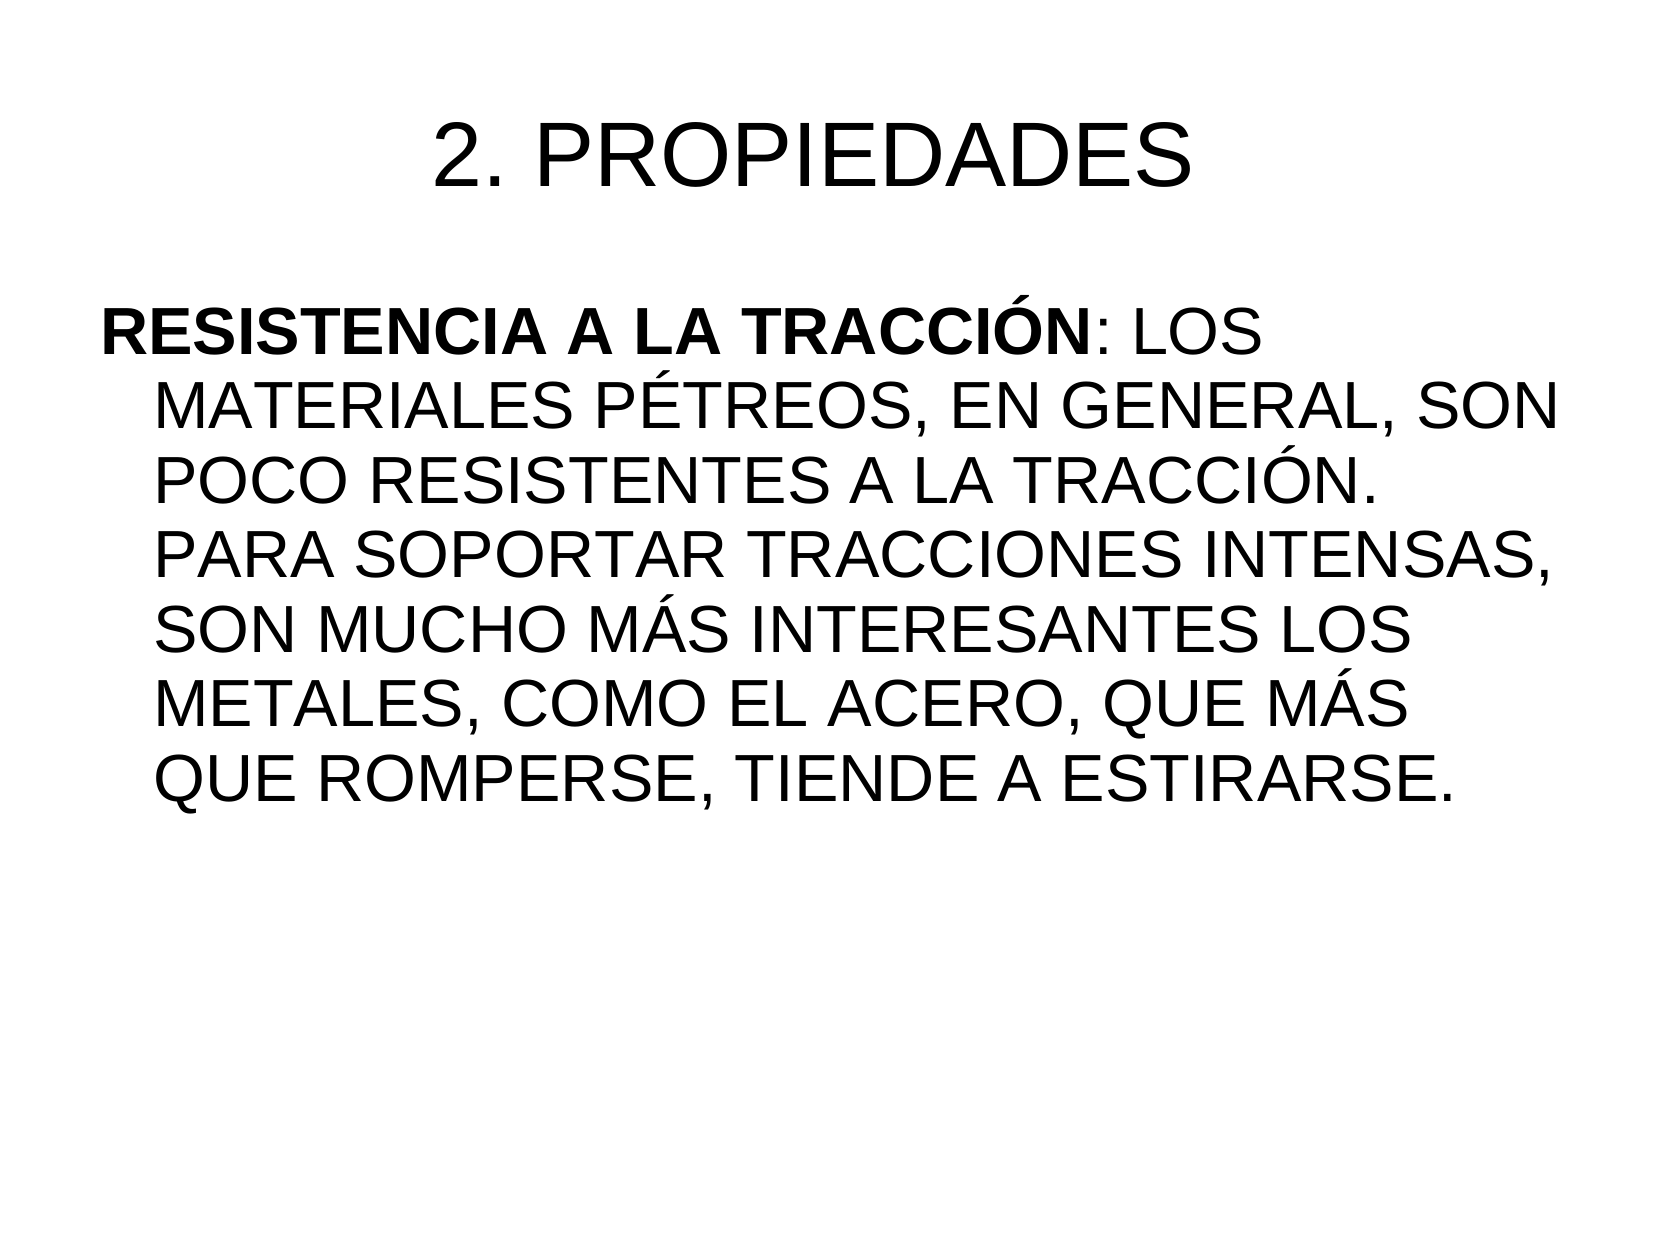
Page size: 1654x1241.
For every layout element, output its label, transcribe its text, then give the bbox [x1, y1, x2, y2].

title 2. PROPIEDADES [82, 56, 1571, 250]
list RESISTENCIA A LA TRACCIÓN: LOS MATERIALES PÉTREOS, EN GENERAL, SON POCO RESISTENTES A LA TRACCIÓN. PARA SOPORTAR TRACCIONES INTENSAS, SON MUCHO MÁS INTERESANTES LOS METALES, COMO EL ACERO, QUE MÁS QUE ROMPERSE, TIENDE A ESTIRARSE. [82, 290, 1571, 1109]
